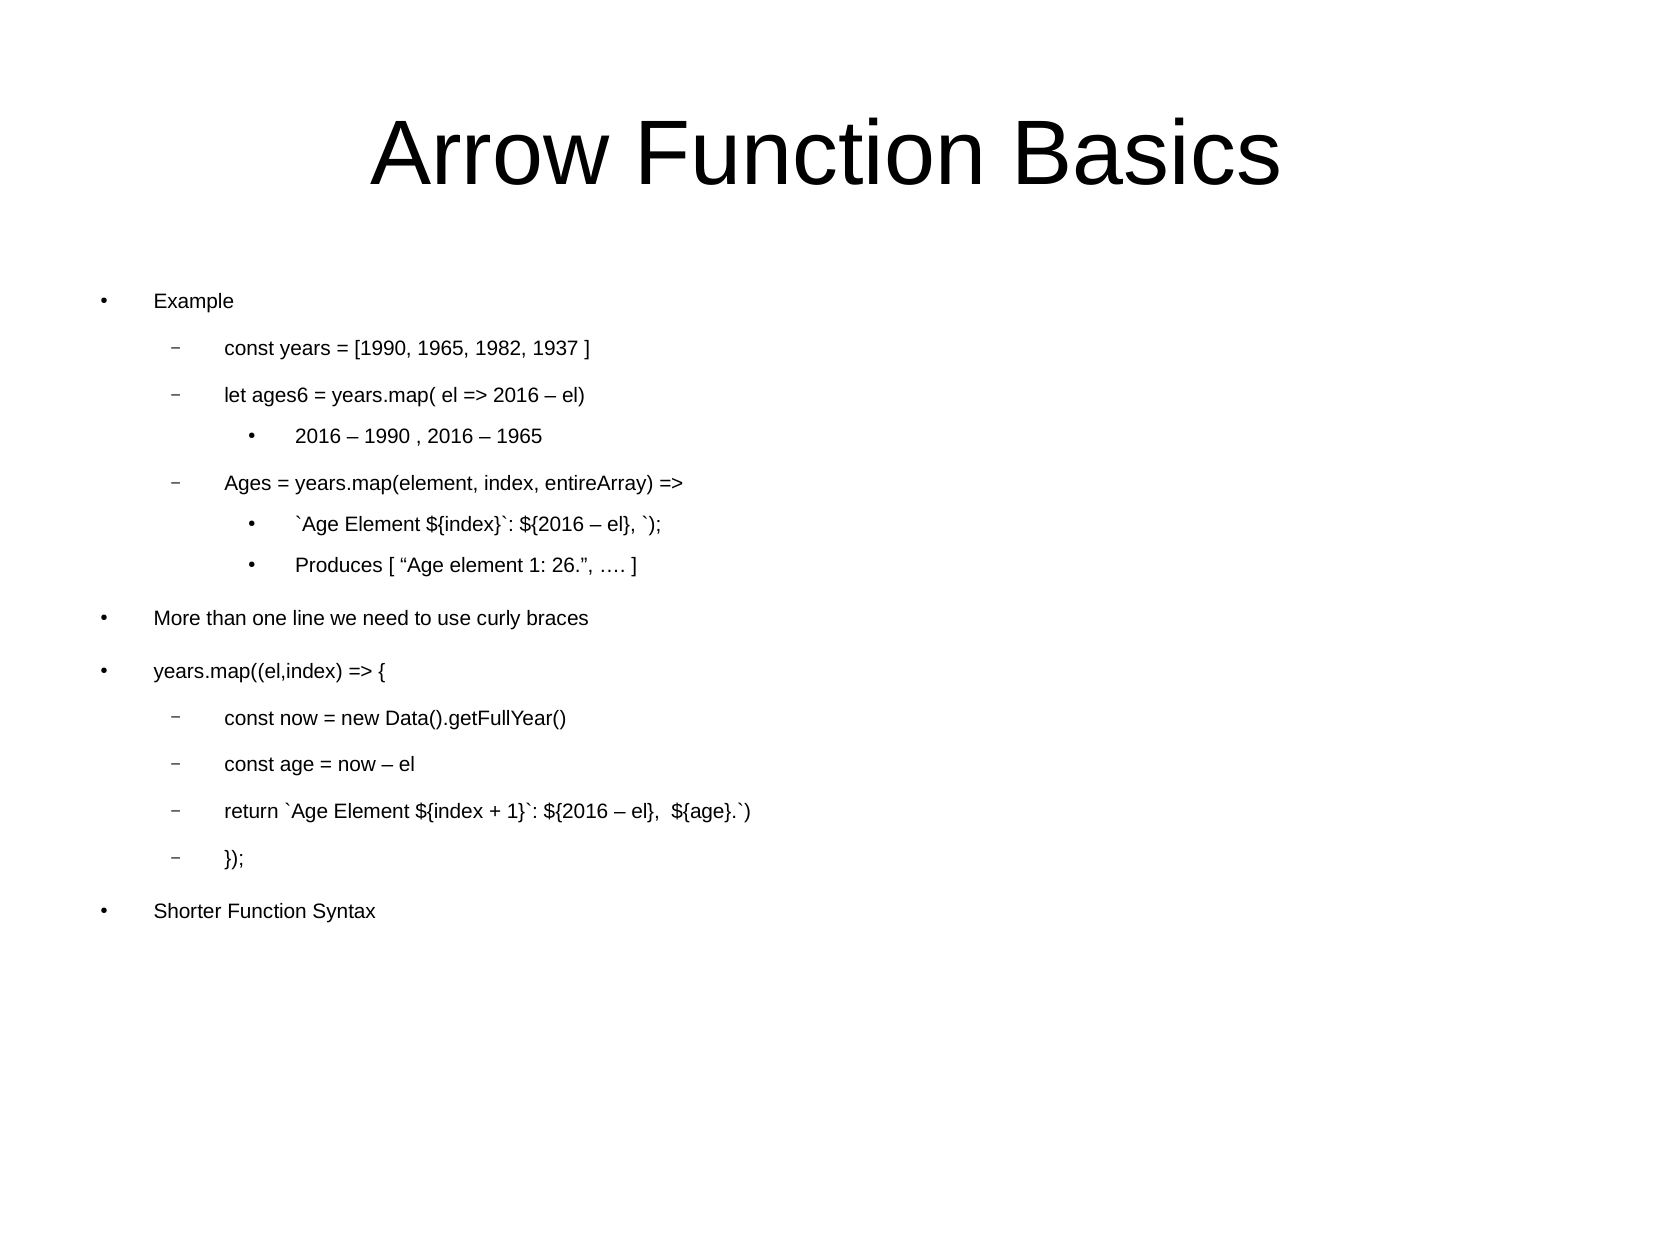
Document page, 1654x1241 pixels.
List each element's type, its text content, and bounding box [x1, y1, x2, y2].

title Arrow Function Basics [82, 49, 1571, 257]
list Example const years = [1990, 1965, 1982, 1937 ] let ages6 = years.map( el => 2016 – el) 2016 – 1990 , 2016 – 1965 Ages = years.map(element, index, entireArray) => `Age Element ${index}`: ${2016 – el}, `); Produces [ “Age element 1: 26.”, …. ] More than one line we need to use curly braces years.map((el,index) => { const now = new Data().getFullYear() const age = now – el return `Age Element ${index + 1}`: ${2016 – el}, ${age}.`) }); Shorter Function Syntax [82, 290, 1536, 1205]
